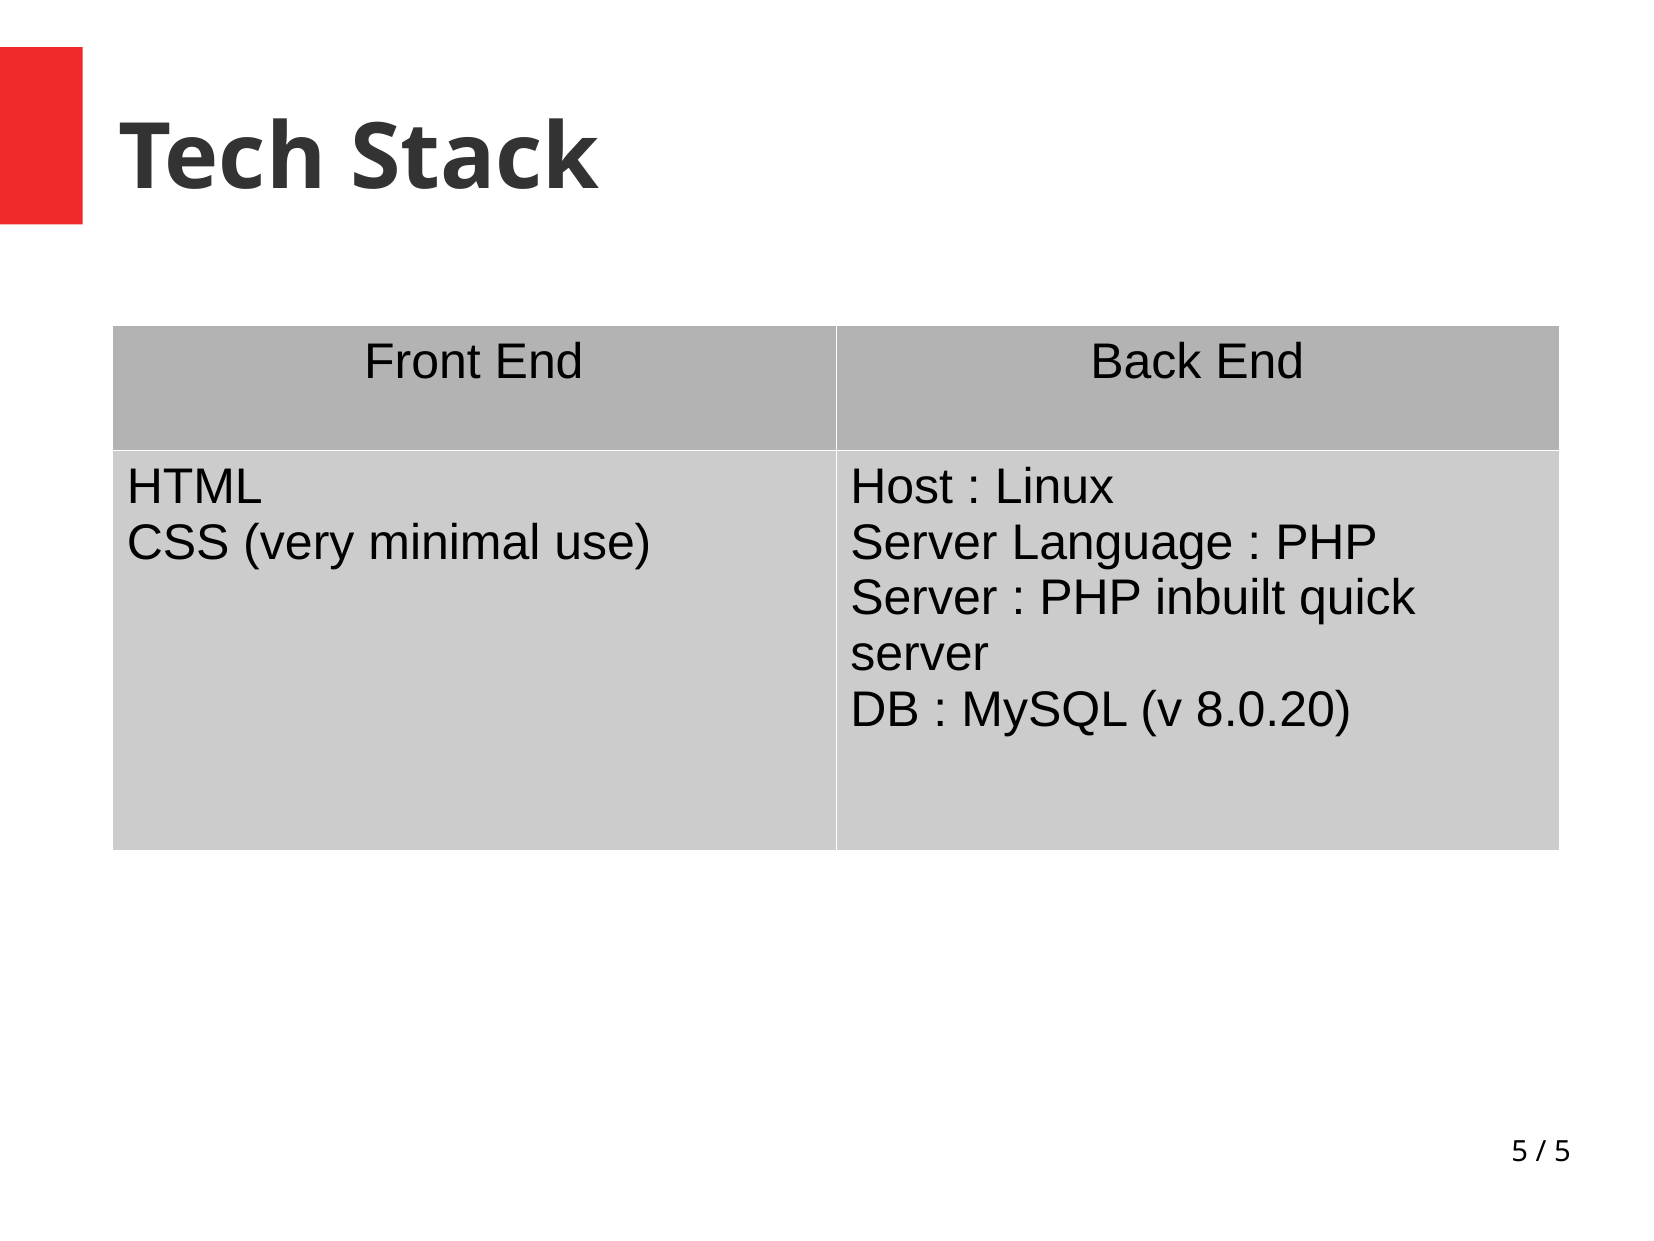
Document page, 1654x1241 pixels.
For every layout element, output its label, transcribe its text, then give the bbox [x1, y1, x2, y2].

table_header Front End [113, 326, 836, 450]
table_cell Host : Linux Server Language : PHP Server : PHP inbuilt quick server DB : MySQL (v 8.0.20) [837, 451, 1559, 850]
title Tech Stack [118, 49, 1571, 257]
table_header Back End [837, 326, 1559, 450]
table_cell HTML CSS (very minimal use) [113, 451, 836, 850]
